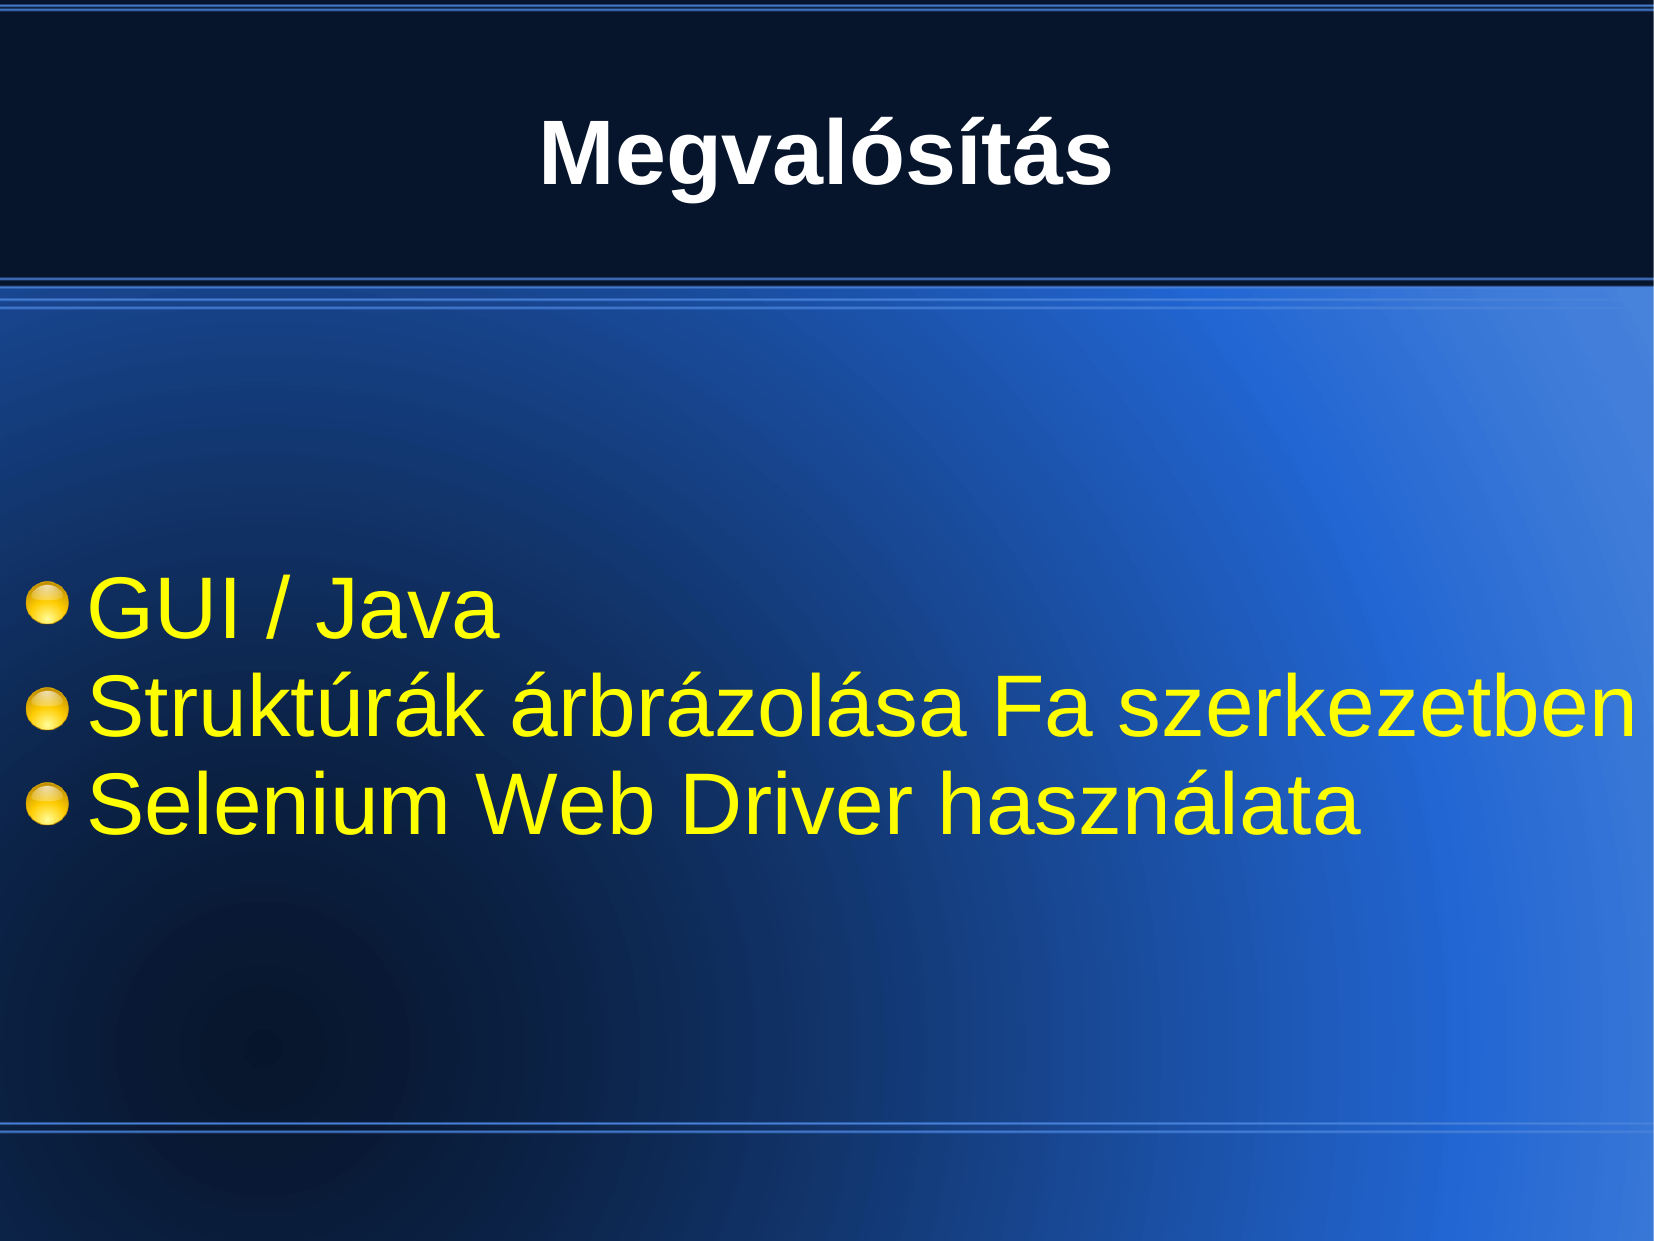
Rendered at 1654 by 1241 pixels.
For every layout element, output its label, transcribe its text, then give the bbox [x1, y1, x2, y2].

subtitle GUI / Java Struktúrák árbrázolása Fa szerkezetben Selenium Web Driver használata [11, 355, 1654, 1058]
title Megvalósítás [82, 49, 1571, 257]
picture [0, 0, 1654, 1241]
